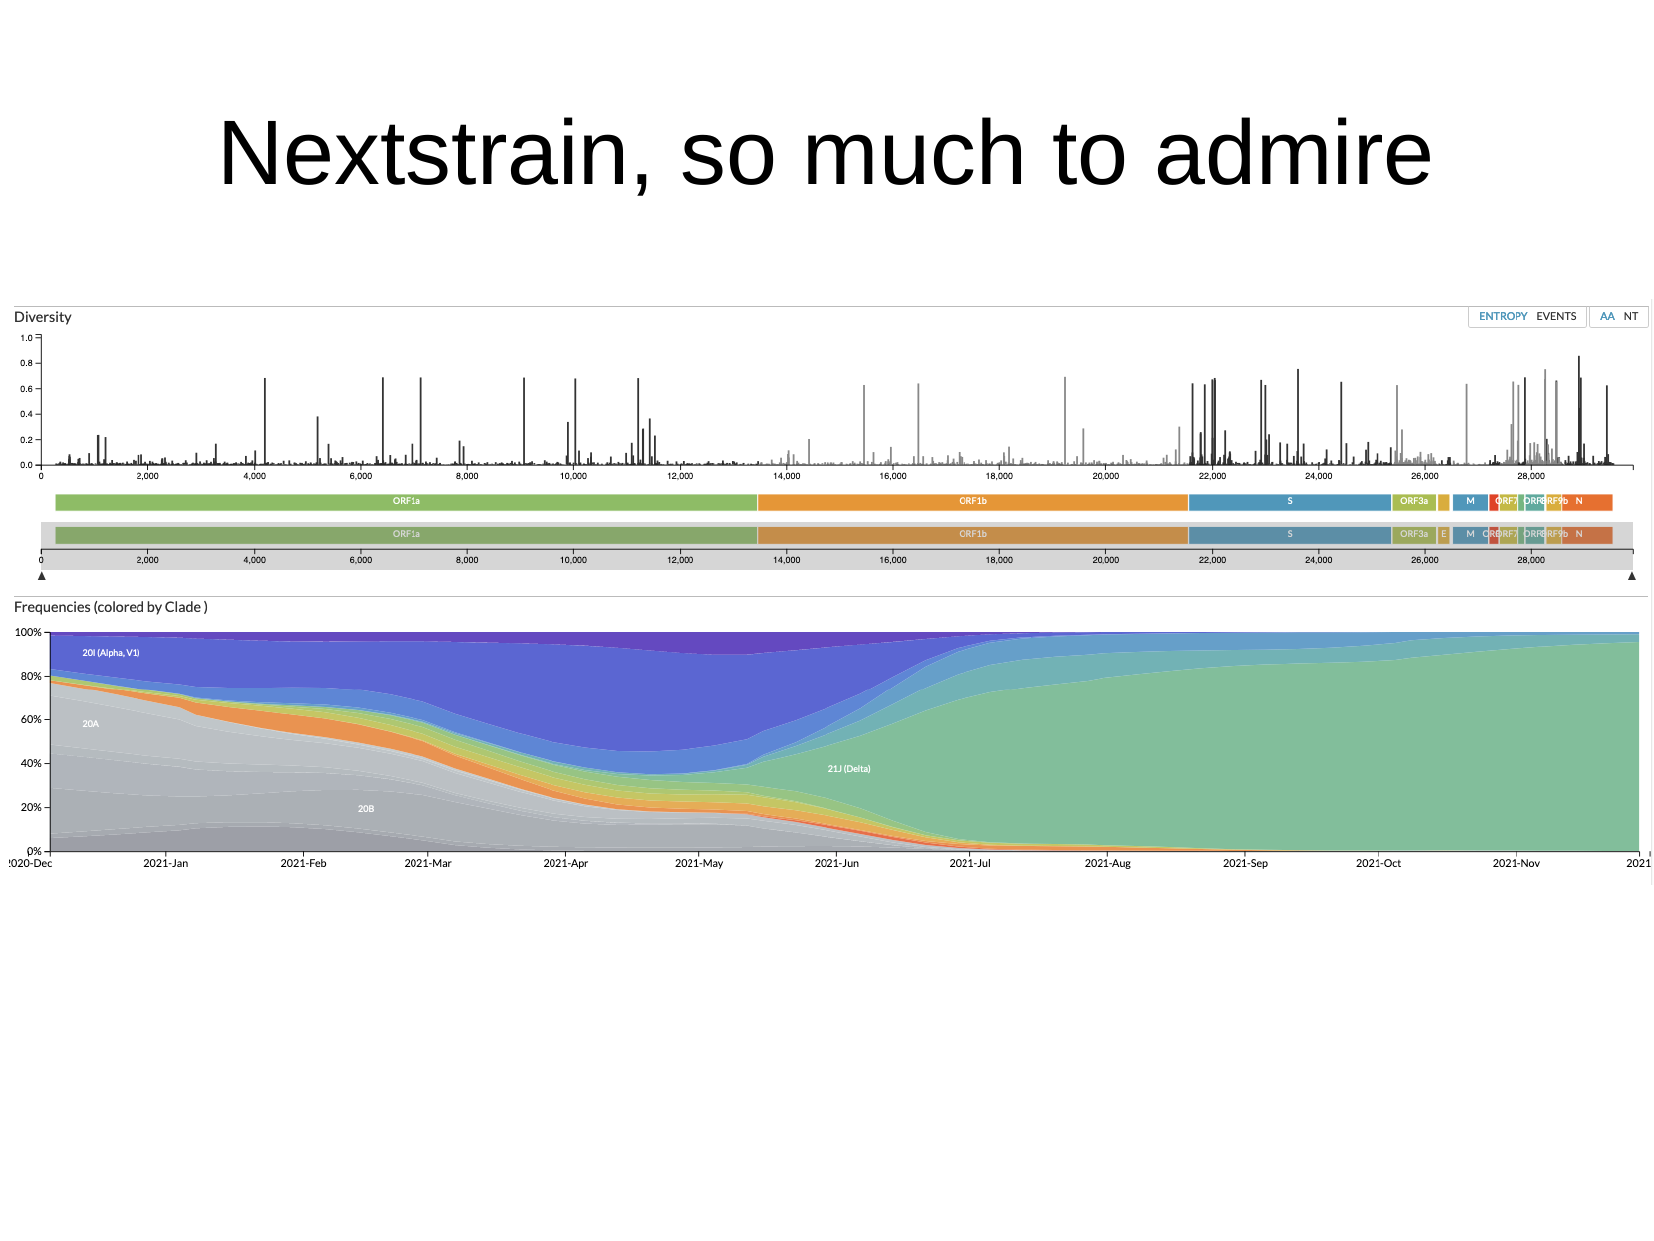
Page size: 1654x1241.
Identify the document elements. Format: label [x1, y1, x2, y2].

title [82, 49, 1571, 257]
picture [0, 299, 1654, 885]
